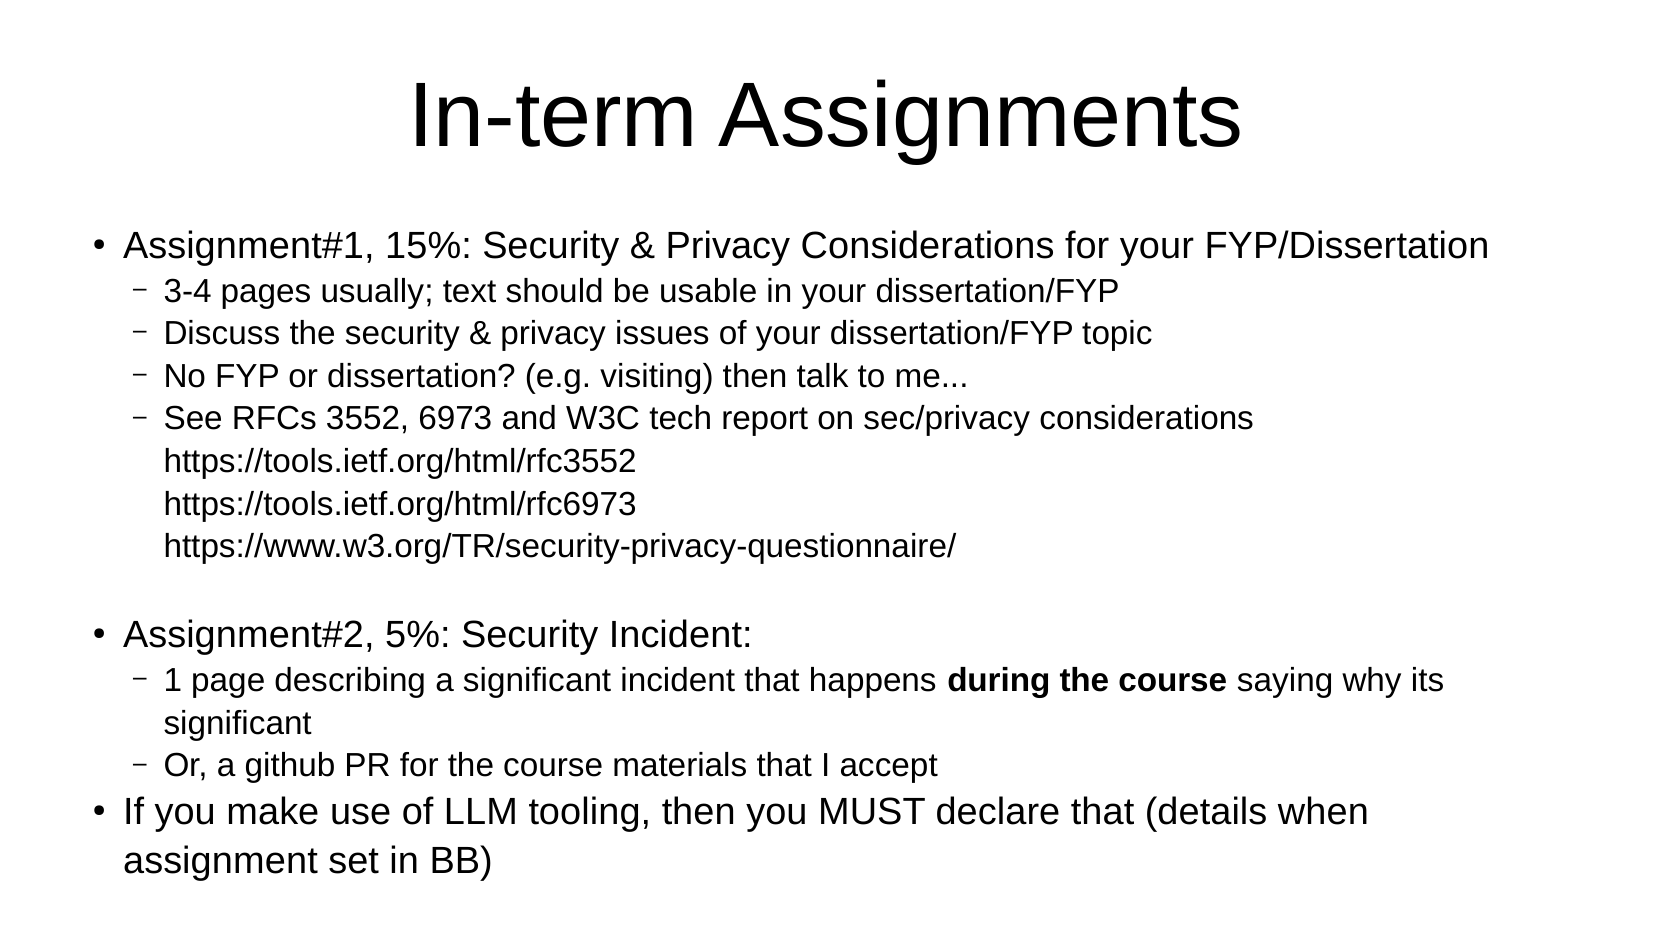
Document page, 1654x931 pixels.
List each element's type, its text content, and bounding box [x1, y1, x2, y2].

title In-term Assignments [82, 37, 1571, 193]
list Assignment#1, 15%: Security & Privacy Considerations for your FYP/Dissertation 3-4 pages usually; text should be usable in your dissertation/FYP Discuss the security & privacy issues of your dissertation/FYP topic No FYP or dissertation? (e.g. visiting) then talk to me... See RFCs 3552, 6973 and W3C tech report on sec/privacy considerations https://tools.ietf.org/html/rfc3552 https://tools.ietf.org/html/rfc6973 https://www.w3.org/TR/security-privacy-questionnaire/ Assignment#2, 5%: Security Incident: 1 page describing a significant incident that happens during the course saying why its significant Or, a github PR for the course materials that I accept If you make use of LLM tooling, then you MUST declare that (details when assignment set in BB) [82, 217, 1571, 886]
